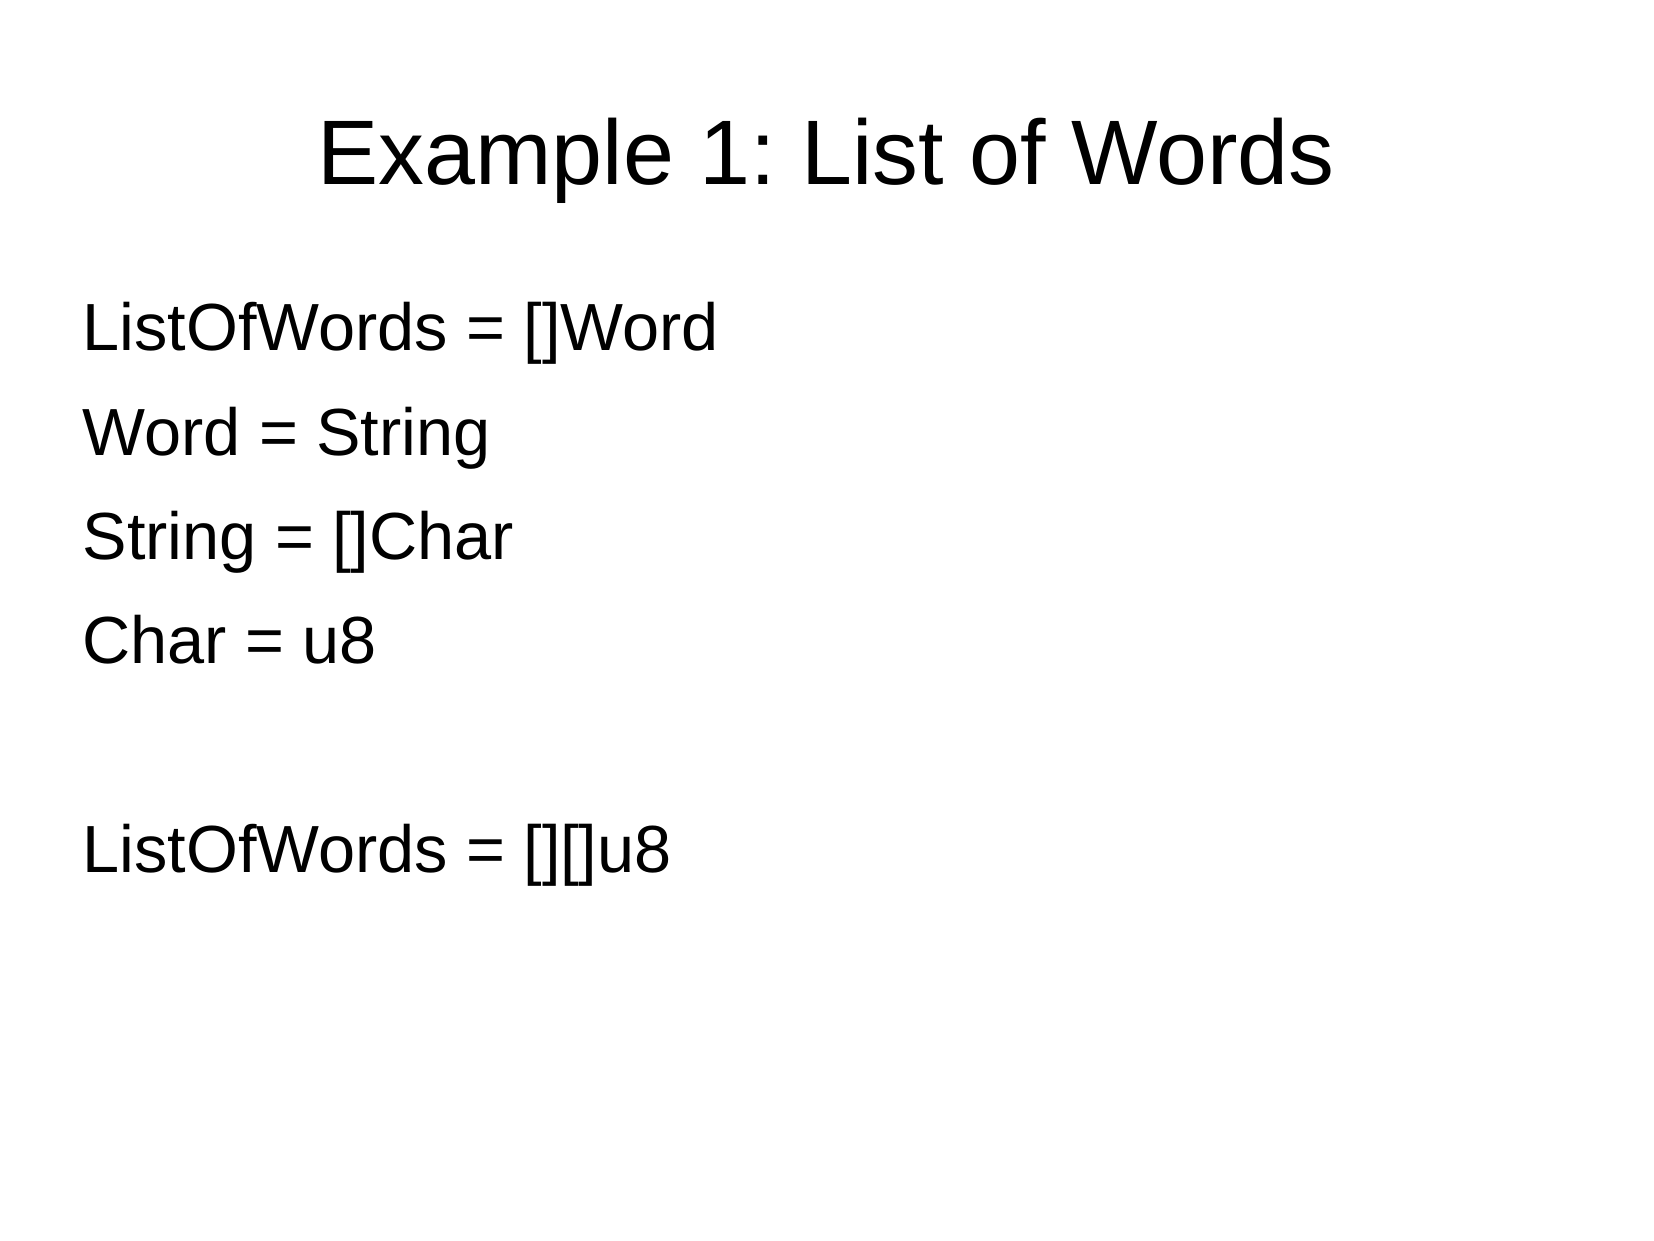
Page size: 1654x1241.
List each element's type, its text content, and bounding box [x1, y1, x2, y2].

title Example 1: List of Words [82, 49, 1571, 257]
list ListOfWords = []Word Word = String String = []Char Char = u8 ListOfWords = [][]u8 [82, 290, 1571, 1010]
